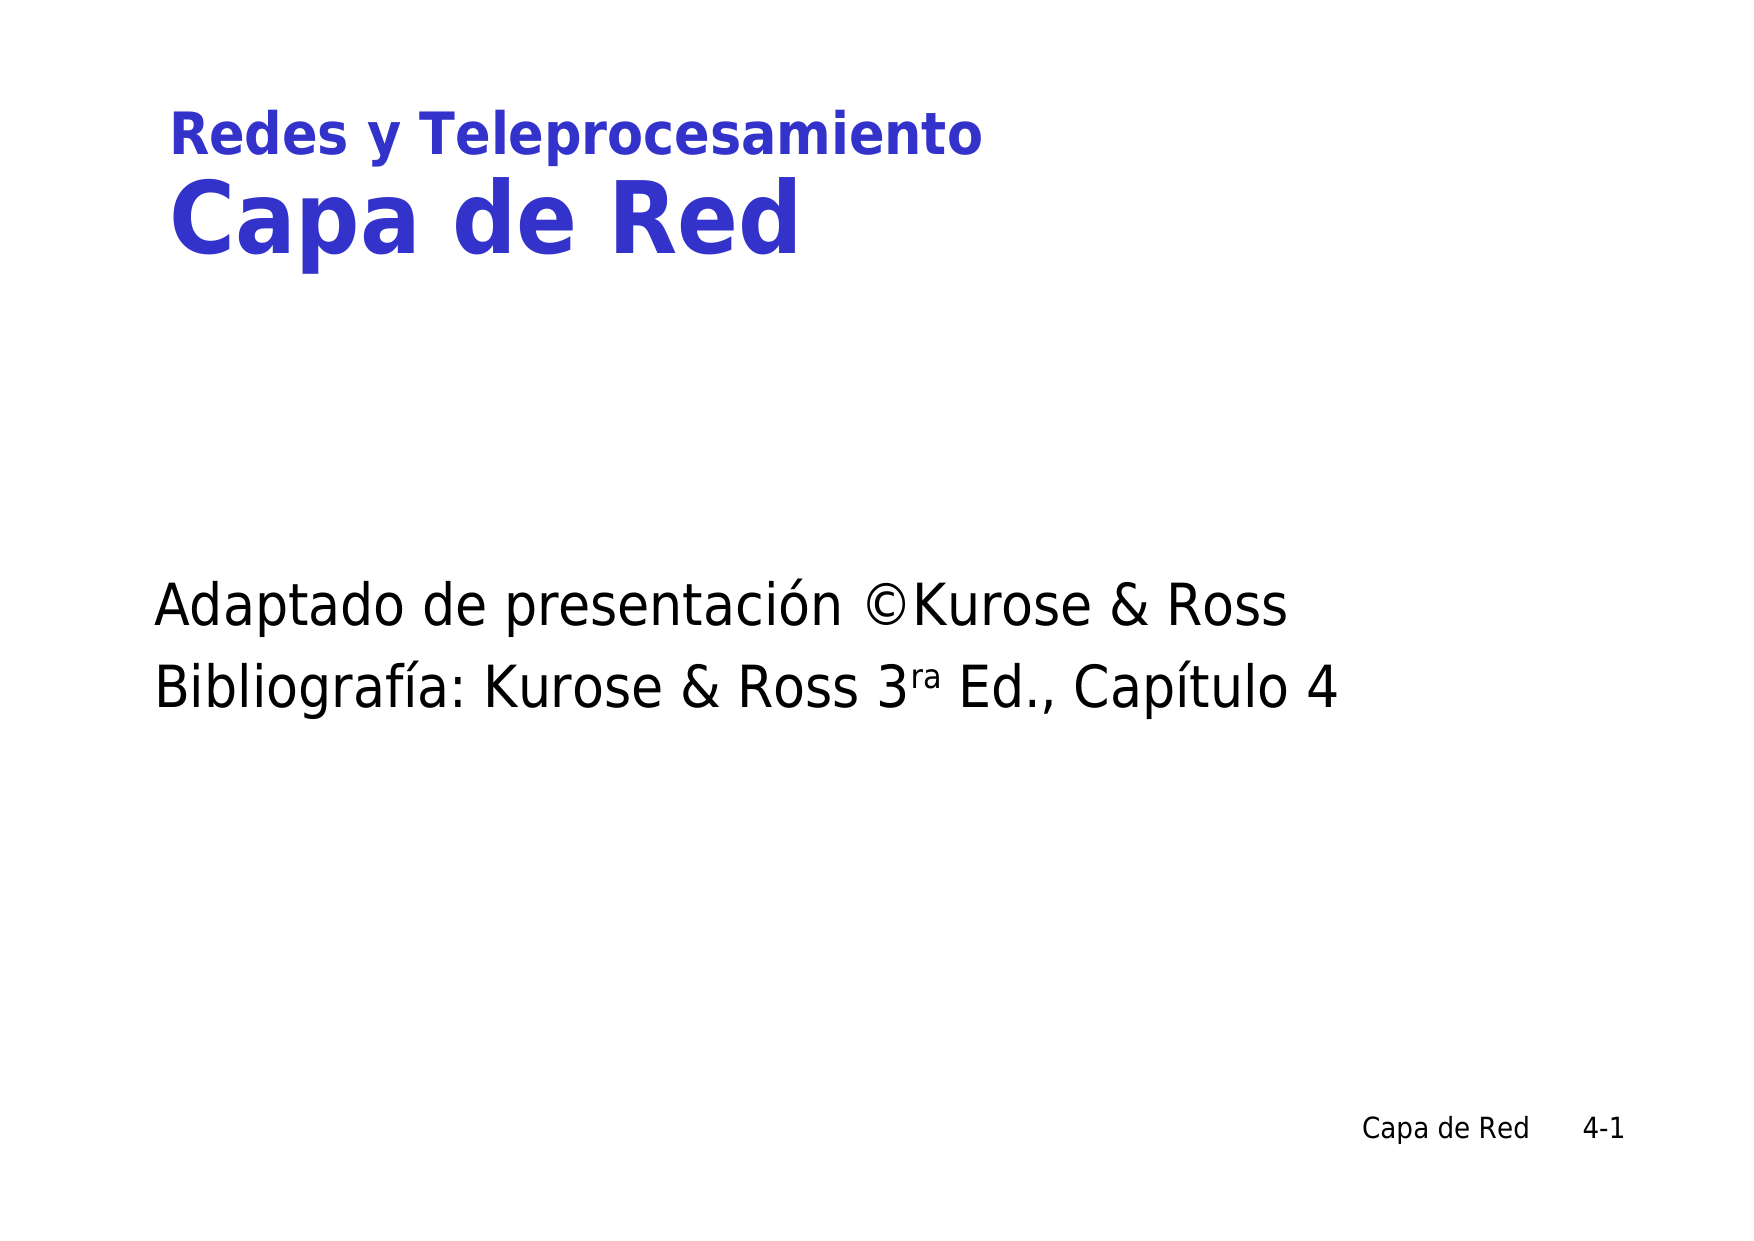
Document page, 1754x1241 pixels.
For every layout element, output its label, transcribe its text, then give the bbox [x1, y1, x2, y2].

title Redes y Teleprocesamiento Capa de Red [154, 82, 1545, 297]
subtitle Adaptado de presentación ©Kurose & Ross Bibliografía: Kurose & Ross 3ra Ed., Capítulo 4 [154, 320, 1545, 972]
